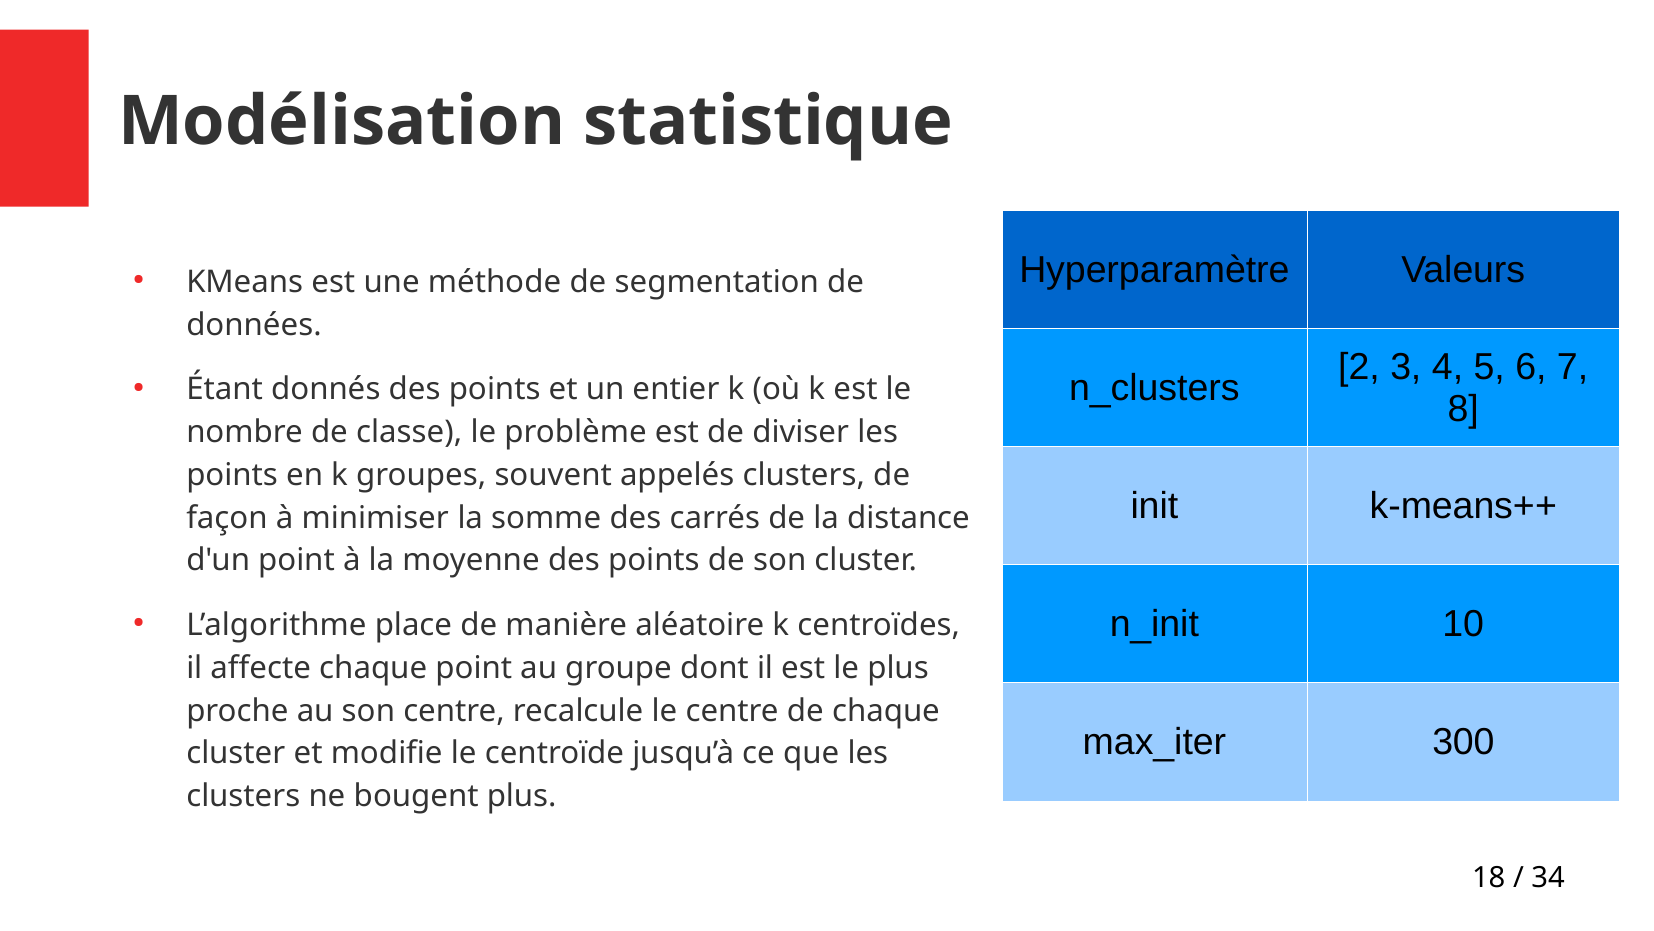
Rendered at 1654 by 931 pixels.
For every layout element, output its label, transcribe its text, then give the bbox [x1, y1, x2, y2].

table_cell 10 [1308, 565, 1619, 682]
table_cell 300 [1308, 683, 1619, 801]
table_cell init [1003, 447, 1307, 564]
table_cell [2, 3, 4, 5, 6, 7, 8] [1308, 329, 1619, 446]
list KMeans est une méthode de segmentation de données. Étant donnés des points et un entier k (où k est le nombre de classe), le problème est de diviser les points en k groupes, souvent appelés clusters, de façon à minimiser la somme des carrés de la distance d'un point à la moyenne des points de son cluster. L’algorithme place de manière aléatoire k centroïdes, il affecte chaque point au groupe dont il est le plus proche au son centre, recalcule le centre de chaque cluster et modifie le centroïde jusqu’à ce que les clusters ne bougent plus. [115, 177, 975, 739]
table_cell n_clusters [1003, 329, 1307, 446]
title Modélisation statistique [118, 29, 1595, 207]
table_header Hyperparamètre [1003, 211, 1307, 328]
table_cell max_iter [1003, 683, 1307, 801]
table_cell n_init [1003, 565, 1307, 682]
table_cell k-means++ [1308, 447, 1619, 564]
table_header Valeurs [1308, 211, 1619, 328]
